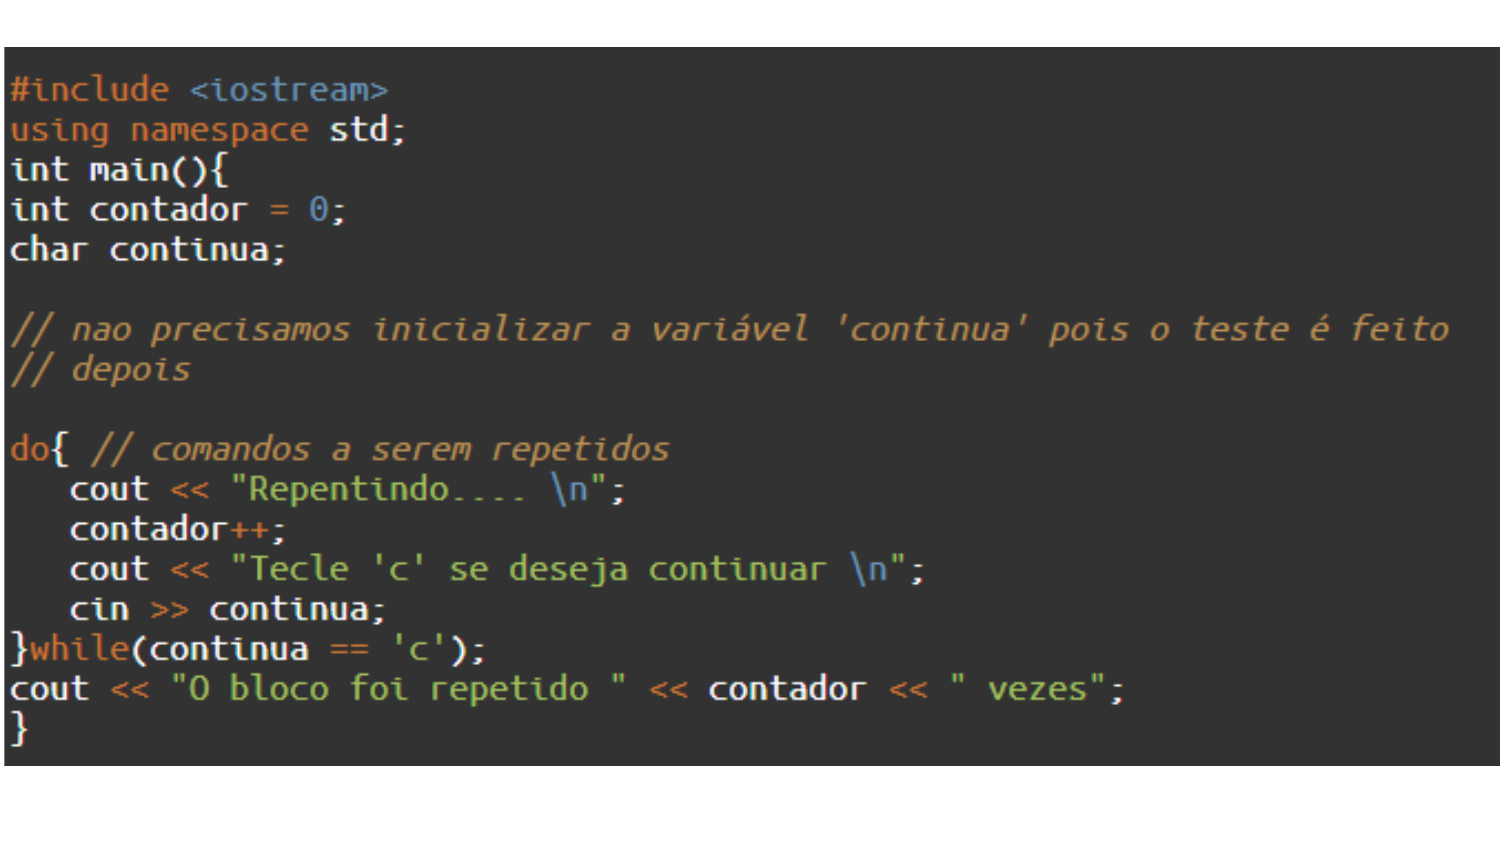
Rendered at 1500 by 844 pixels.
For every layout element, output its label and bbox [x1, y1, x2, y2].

picture [4, 47, 1500, 766]
